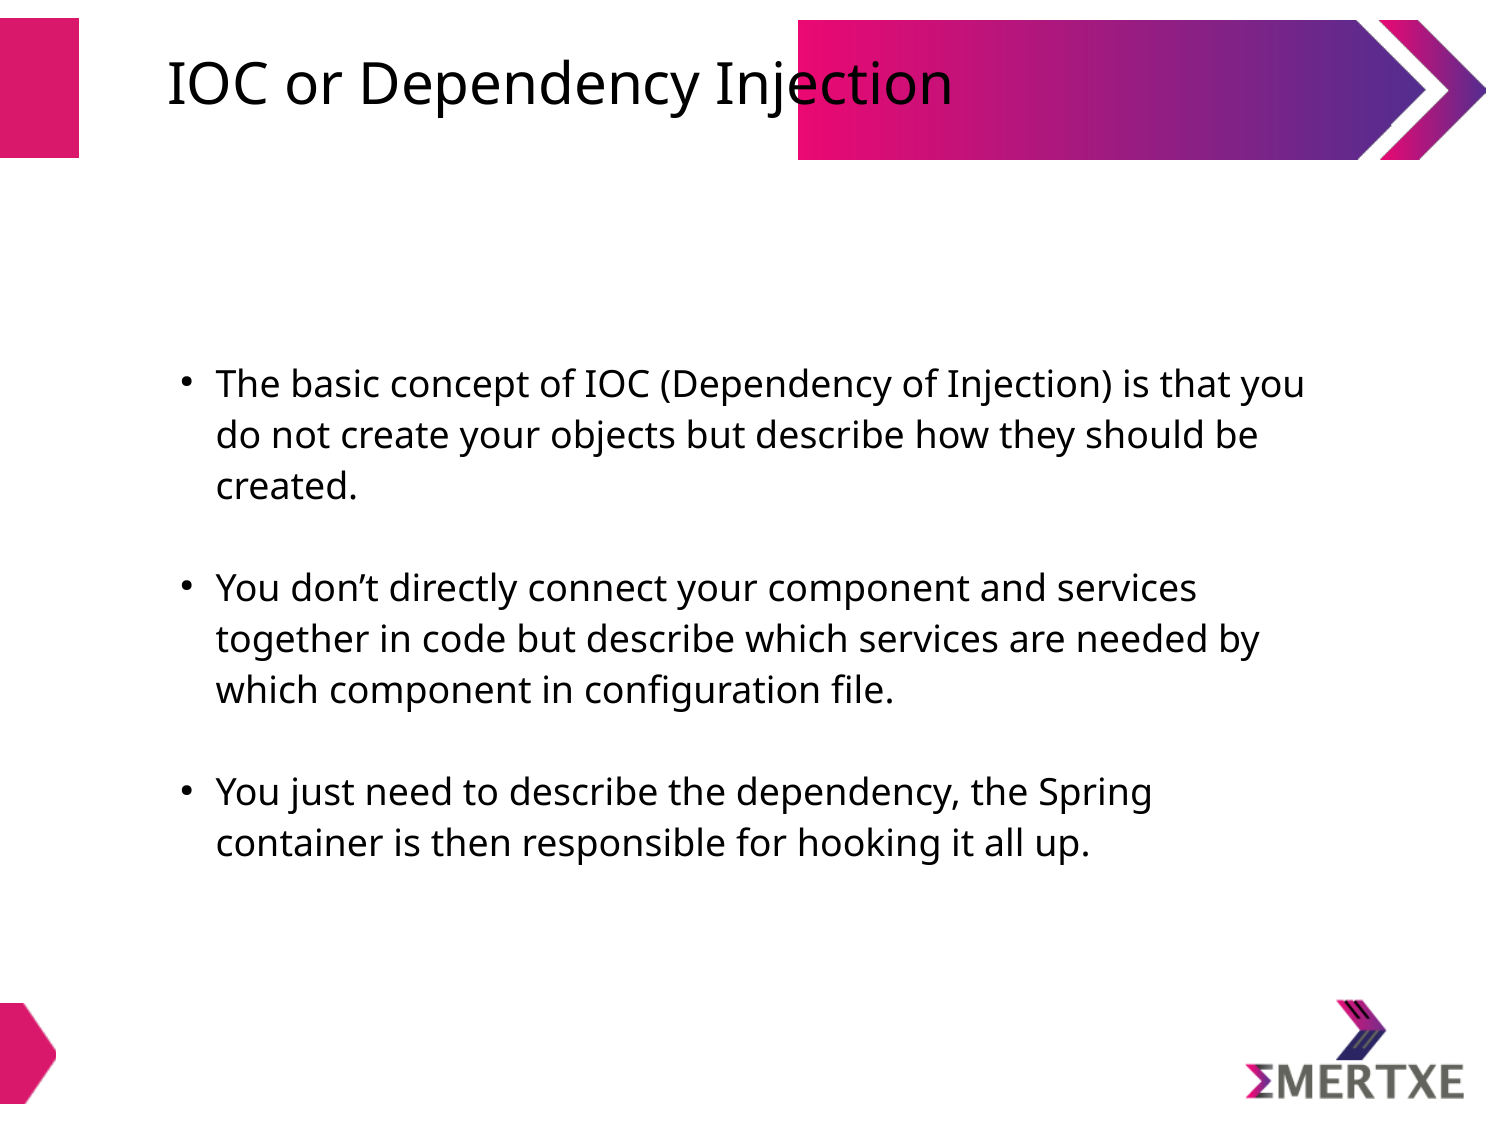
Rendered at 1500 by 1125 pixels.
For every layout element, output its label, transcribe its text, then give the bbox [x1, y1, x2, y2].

text_box IOC or Dependency Injection [82, 35, 1040, 154]
picture [1245, 996, 1465, 1099]
text_box The basic concept of IOC (Dependency of Injection) is that you do not create your objects but describe how they should be created. You don’t directly connect your component and services together in code but describe which services are needed by which component in configuration file. You just need to describe the dependency, the Spring container is then responsible for hooking it all up. [165, 248, 1335, 791]
picture [798, 20, 1486, 160]
